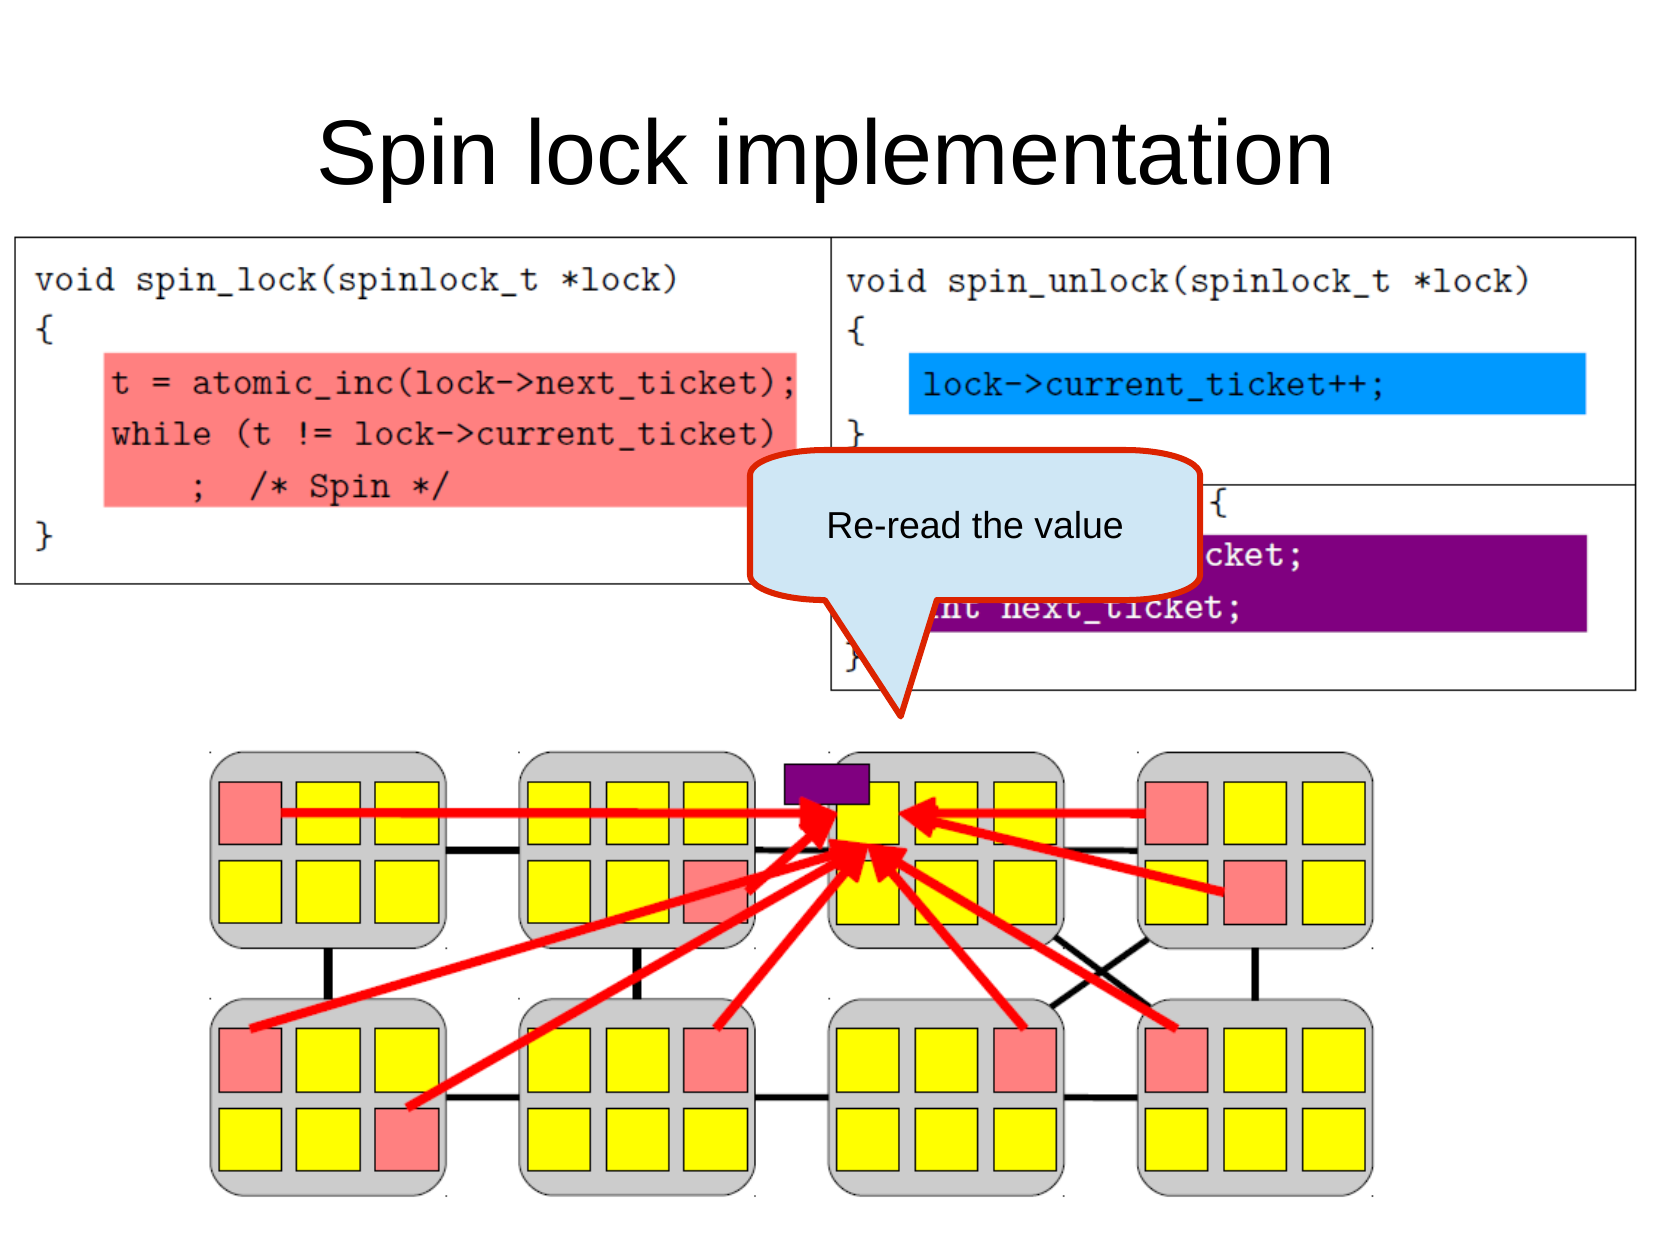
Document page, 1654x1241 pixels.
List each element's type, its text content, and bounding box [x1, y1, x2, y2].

title Spin lock implementation [82, 49, 1571, 215]
picture [0, 215, 1654, 713]
text_box Re-read the value [750, 450, 1201, 717]
picture [0, 743, 1651, 1201]
